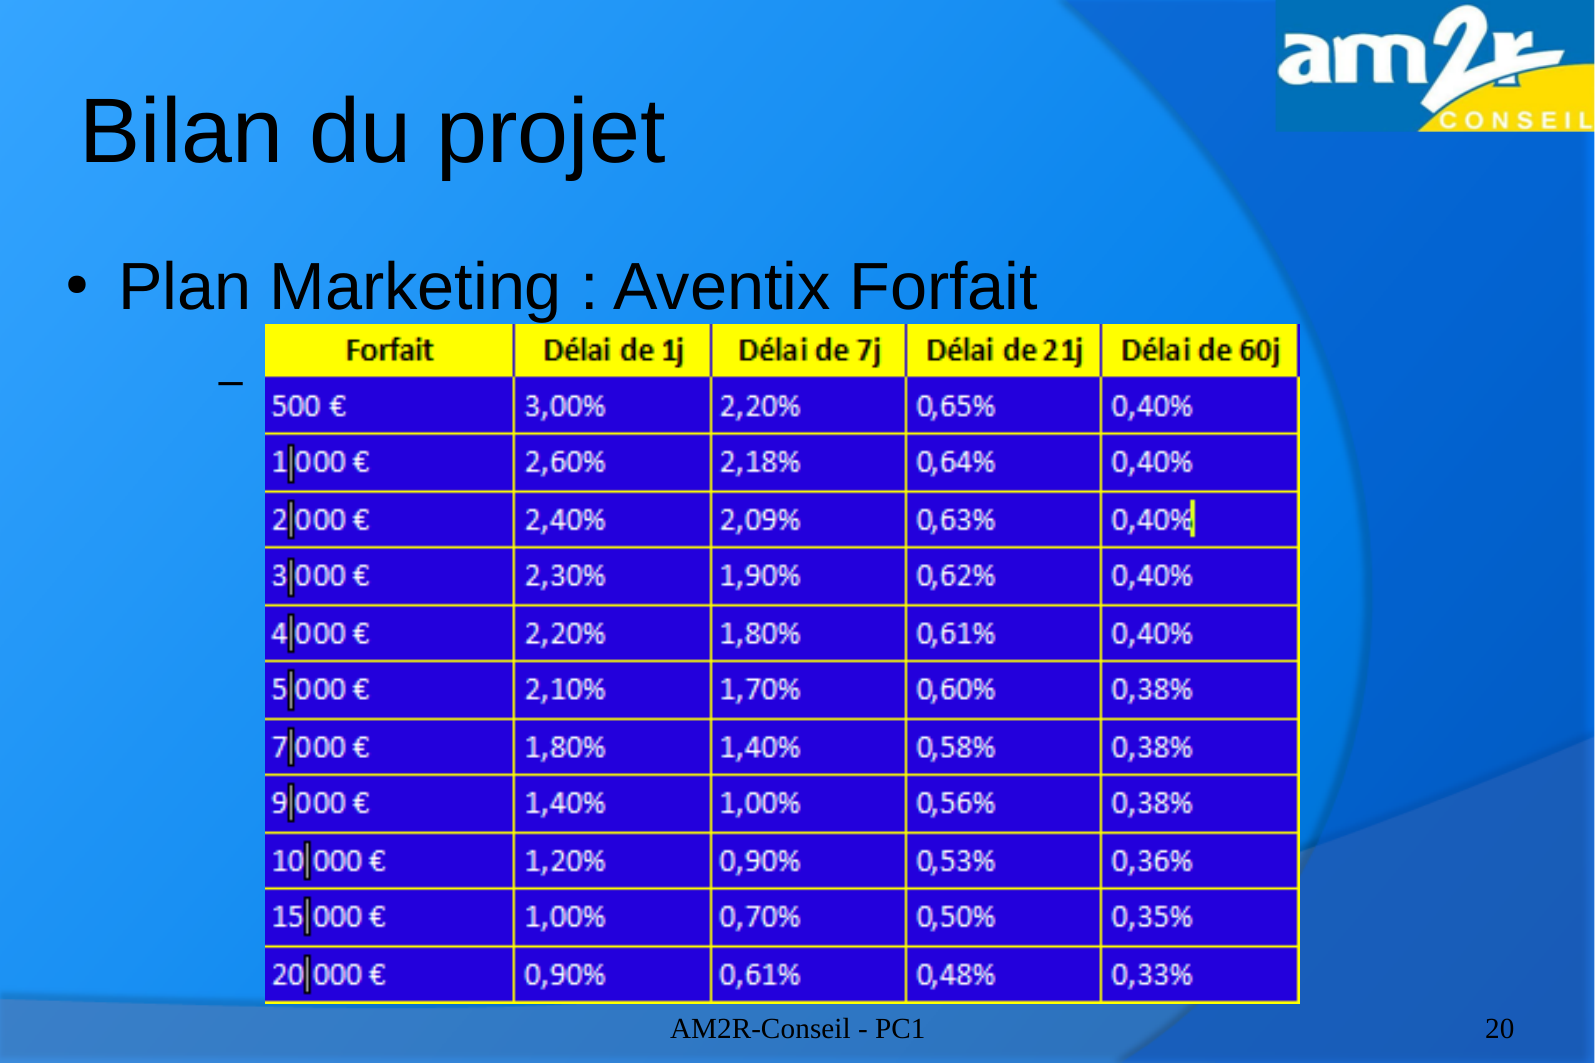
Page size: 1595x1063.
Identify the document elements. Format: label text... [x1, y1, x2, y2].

picture [0, 0, 1595, 1063]
list Plan Marketing : Aventix Forfait [29, 248, 1515, 951]
title Bilan du projet [79, 42, 1253, 220]
